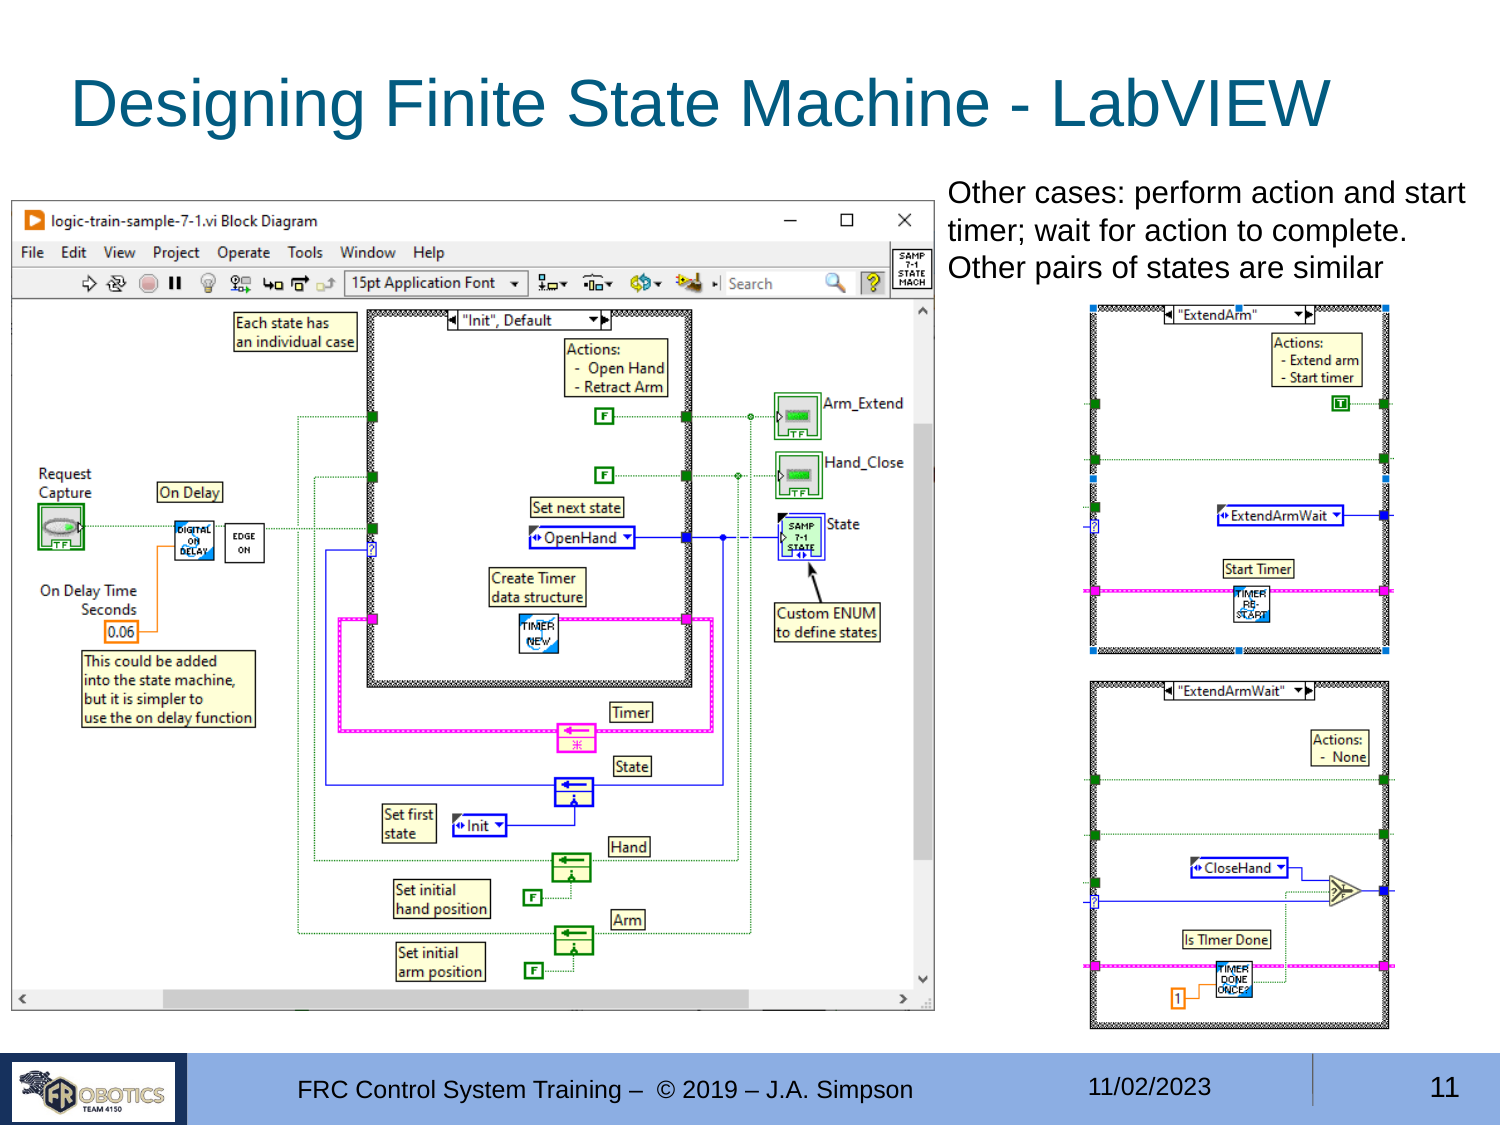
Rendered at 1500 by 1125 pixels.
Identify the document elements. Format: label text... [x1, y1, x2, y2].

slide_number <number> [1337, 1072, 1475, 1100]
picture [1083, 674, 1396, 1036]
slide_number 11/02/2023 [1012, 1071, 1288, 1100]
list Other cases: perform action and start timer; wait for action to complete. Other pairs of states are similar [885, 164, 1500, 311]
picture [11, 200, 935, 1011]
title Designing Finite State Machine - LabVIEW [55, 52, 1443, 148]
picture [1083, 311, 1394, 661]
footer FRC Control System Training – © 2019 – J.A. Simpson [225, 1074, 988, 1103]
picture [12, 1062, 175, 1122]
